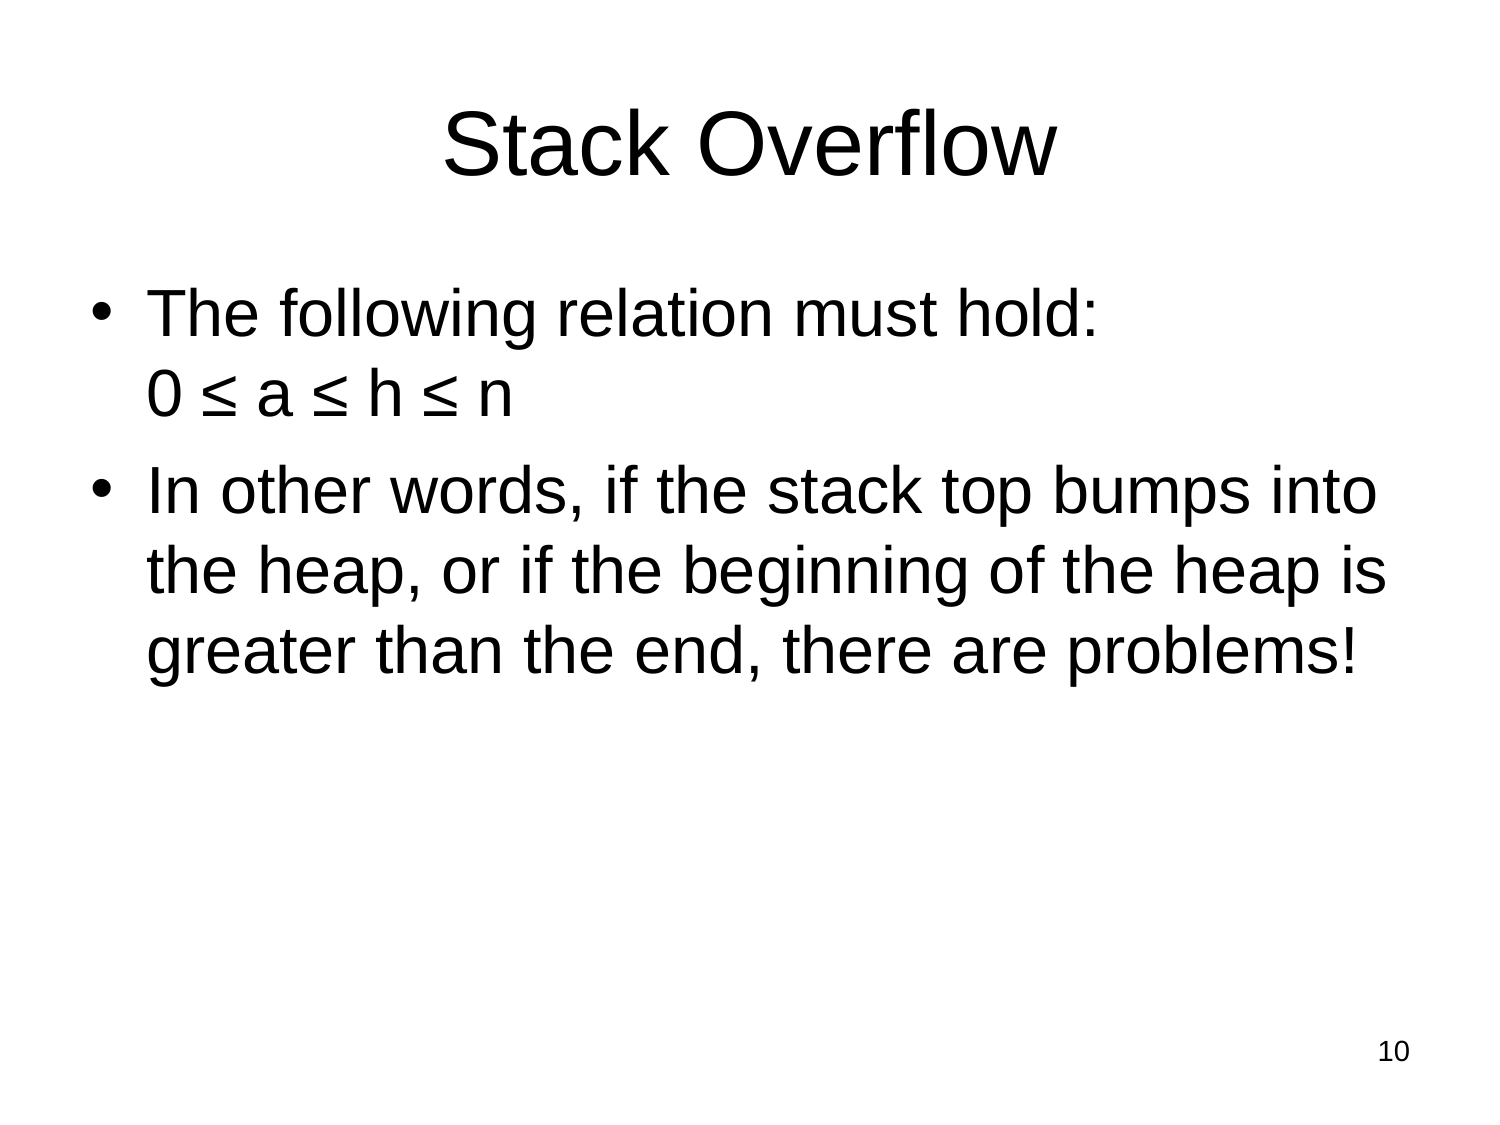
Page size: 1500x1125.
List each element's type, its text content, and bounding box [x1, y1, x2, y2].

title Stack Overflow [75, 45, 1426, 233]
list The following relation must hold: 0 ≤ a ≤ h ≤ n In other words, if the stack top bumps into the heap, or if the beginning of the heap is greater than the end, there are problems! [75, 262, 1426, 1006]
text_box <number> [1074, 1024, 1426, 1103]
